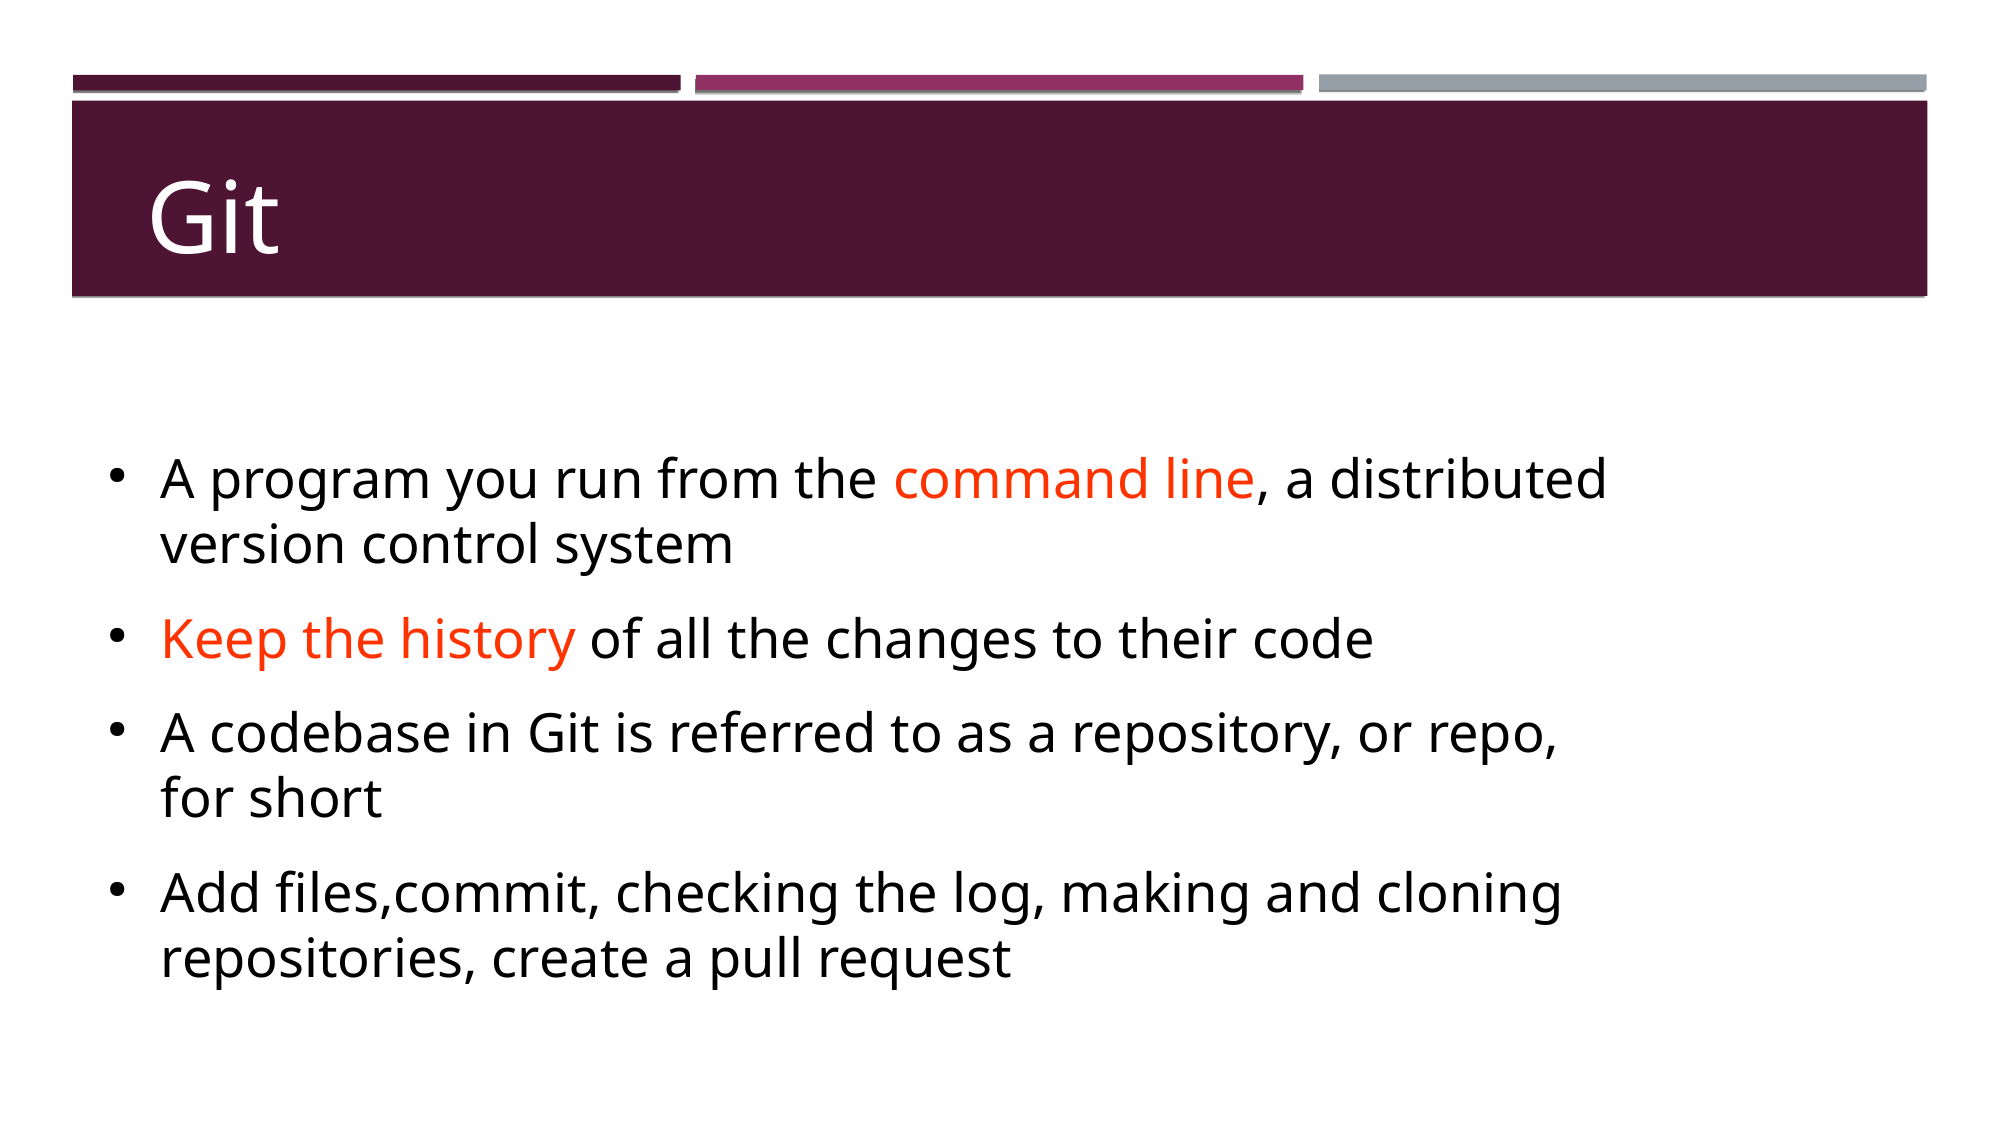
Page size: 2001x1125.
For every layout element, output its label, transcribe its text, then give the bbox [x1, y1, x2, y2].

title Git [95, 115, 1905, 282]
list A program you run from the command line, a distributed version control system Keep the history of all the changes to their code A codebase in Git is referred to as a repository, or repo, for short Add files,commit, checking the log, making and cloning repositories, create a pull request [75, 496, 1663, 1125]
